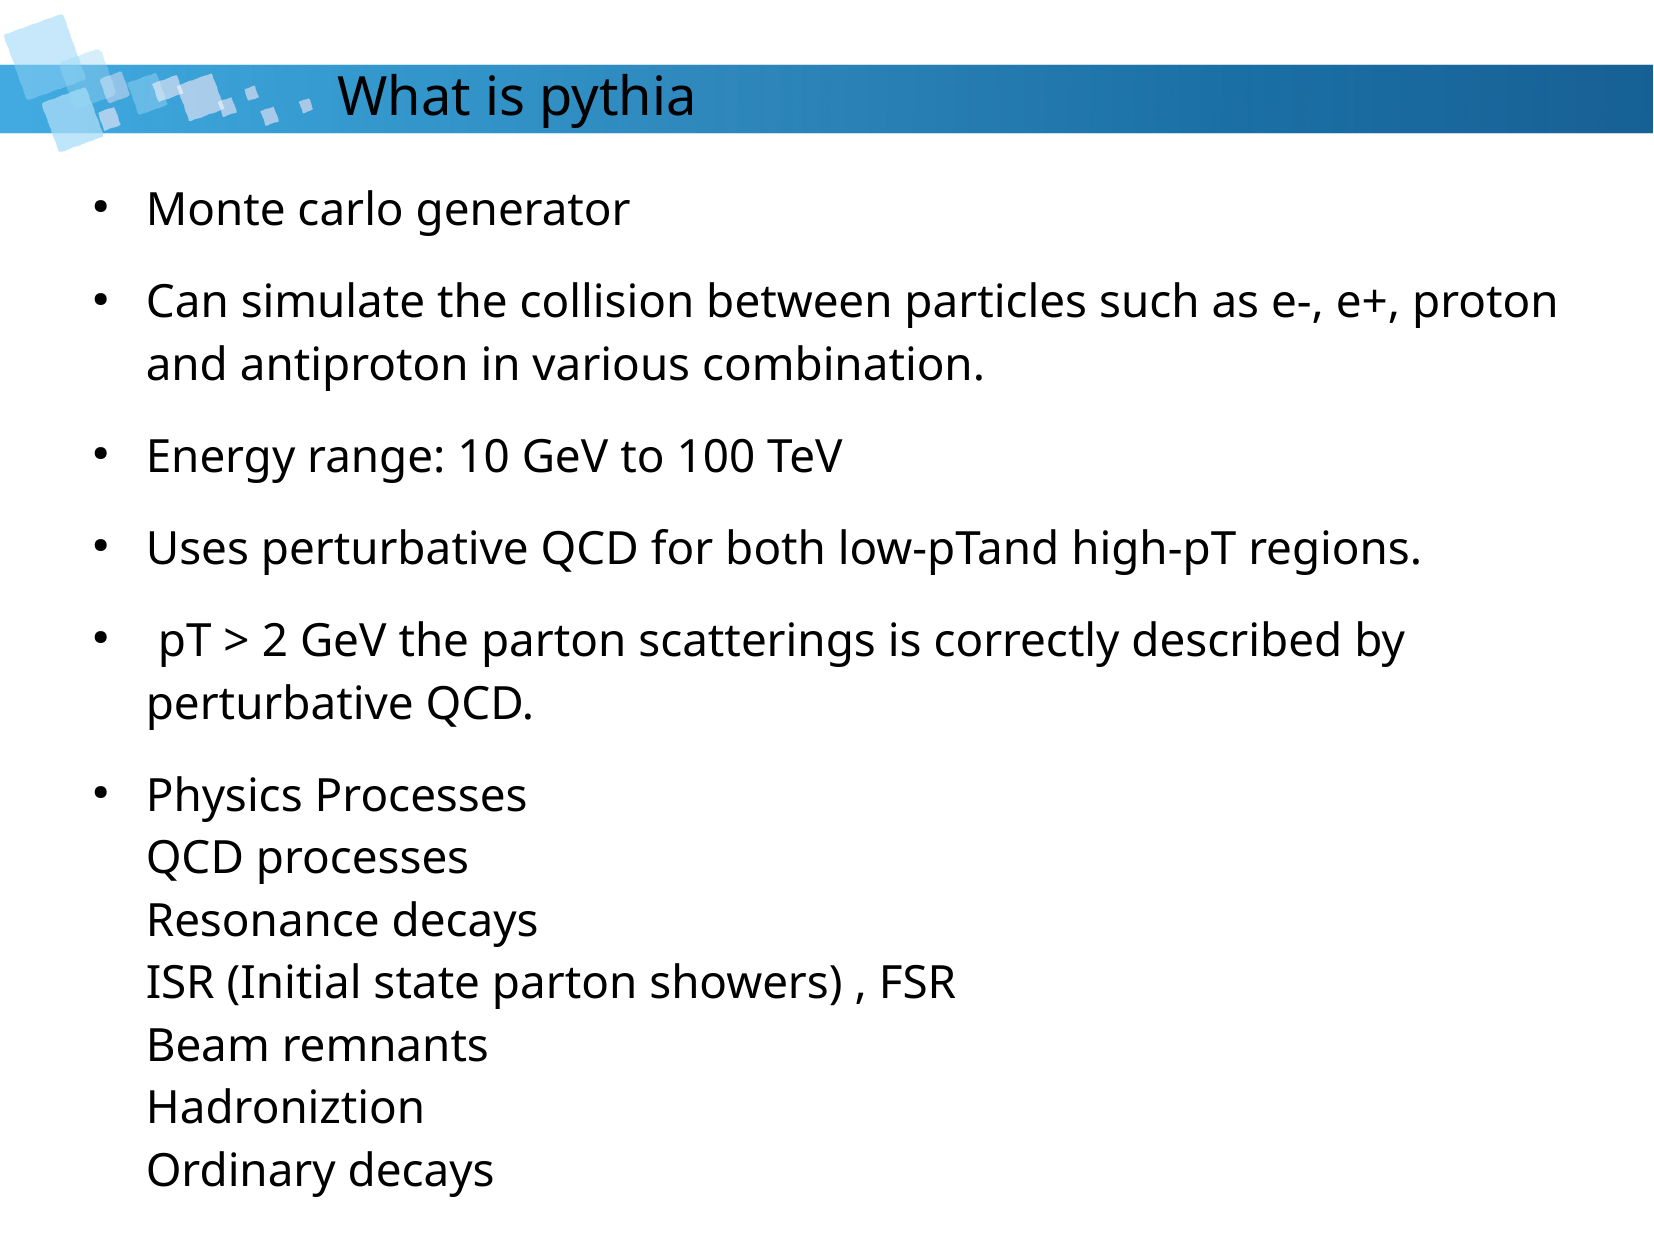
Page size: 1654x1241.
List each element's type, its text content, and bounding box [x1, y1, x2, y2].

title What is pythia [337, 37, 780, 152]
list Monte carlo generator Can simulate the collision between particles such as e-, e+, proton and antiproton in various combination. Energy range: 10 GeV to 100 TeV Uses perturbative QCD for both low-pTand high-pT regions. pT > 2 GeV the parton scatterings is correctly described by perturbative QCD. Physics Processes QCD processes Resonance decays ISR (Initial state parton showers) , FSR Beam remnants Hadroniztion Ordinary decays [75, 176, 1564, 1201]
picture [0, 0, 1653, 1238]
